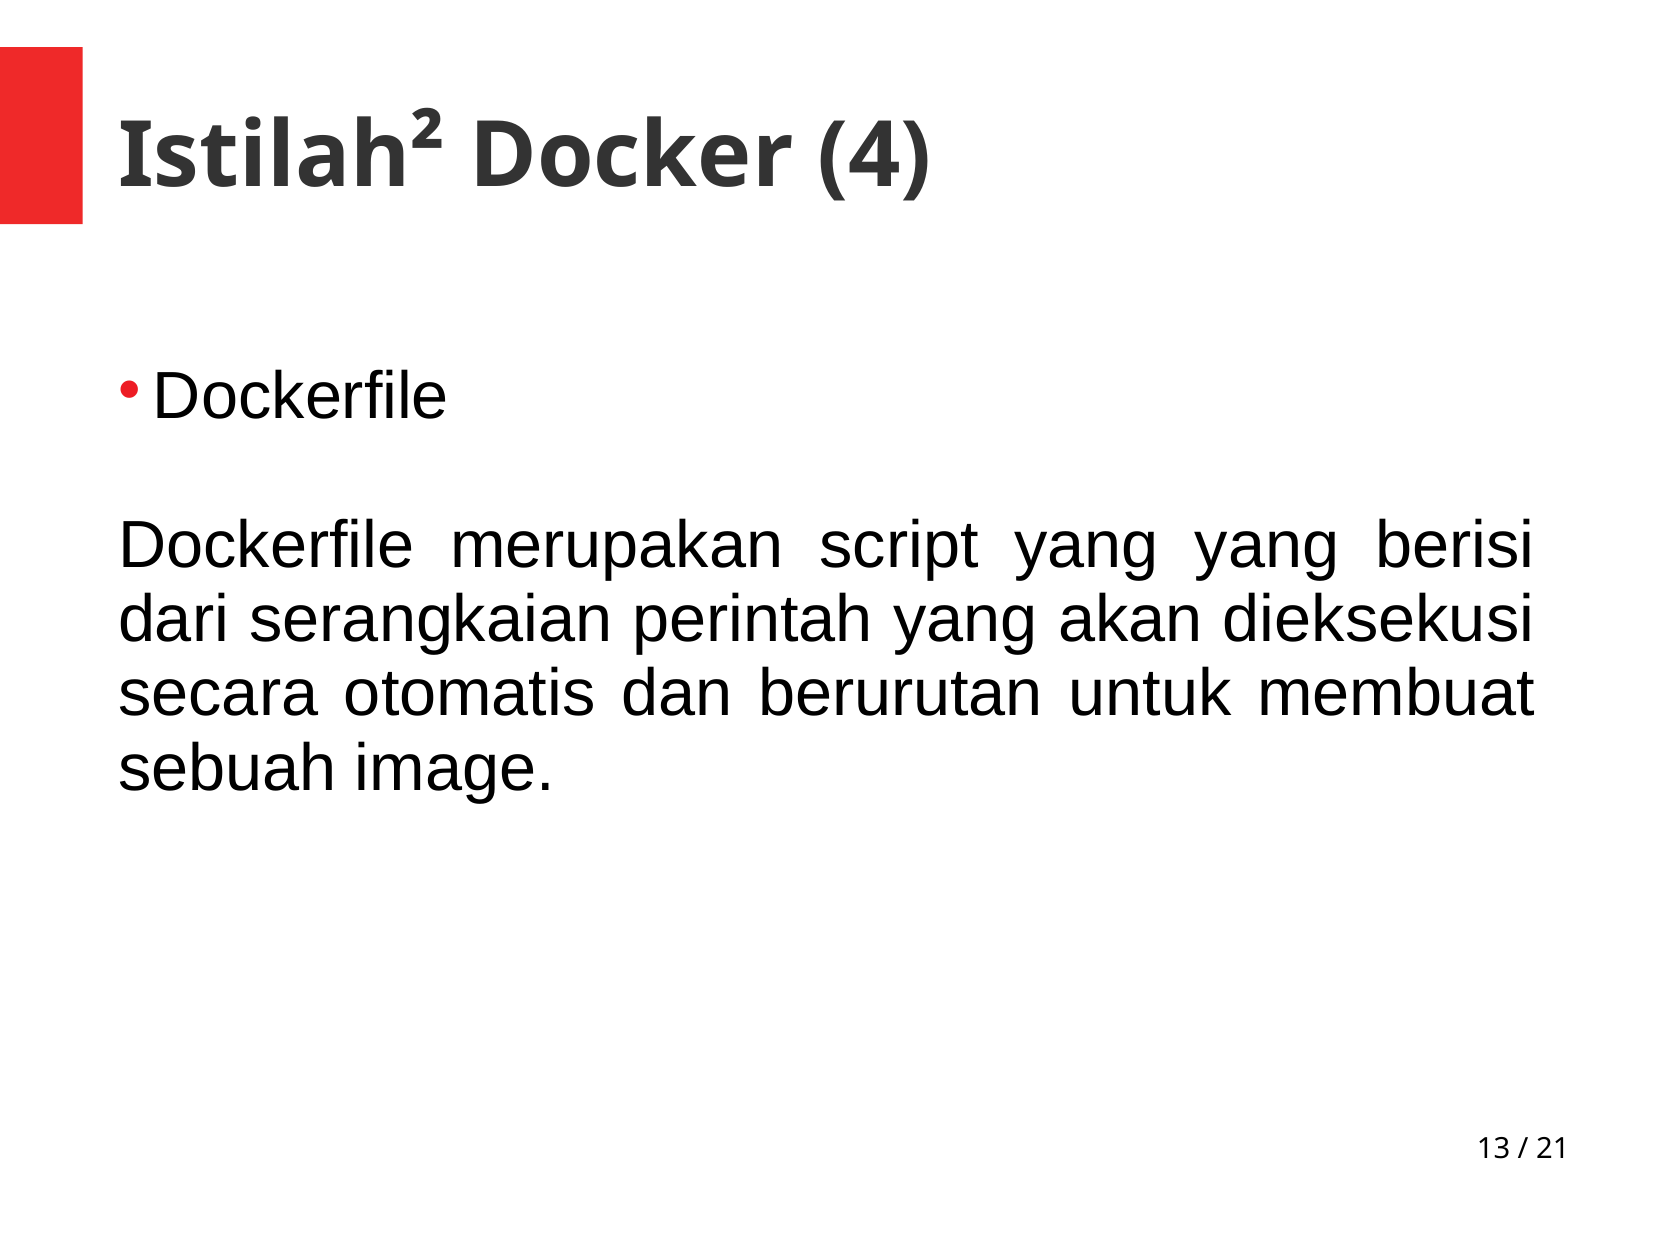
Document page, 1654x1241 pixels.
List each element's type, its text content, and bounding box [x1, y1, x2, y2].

title Istilah² Docker (4) [118, 49, 1571, 257]
subtitle Dockerfile Dockerfile merupakan script yang yang berisi dari serangkaian perintah yang akan dieksekusi secara otomatis dan berurutan untuk membuat sebuah image. [118, 354, 1536, 1074]
